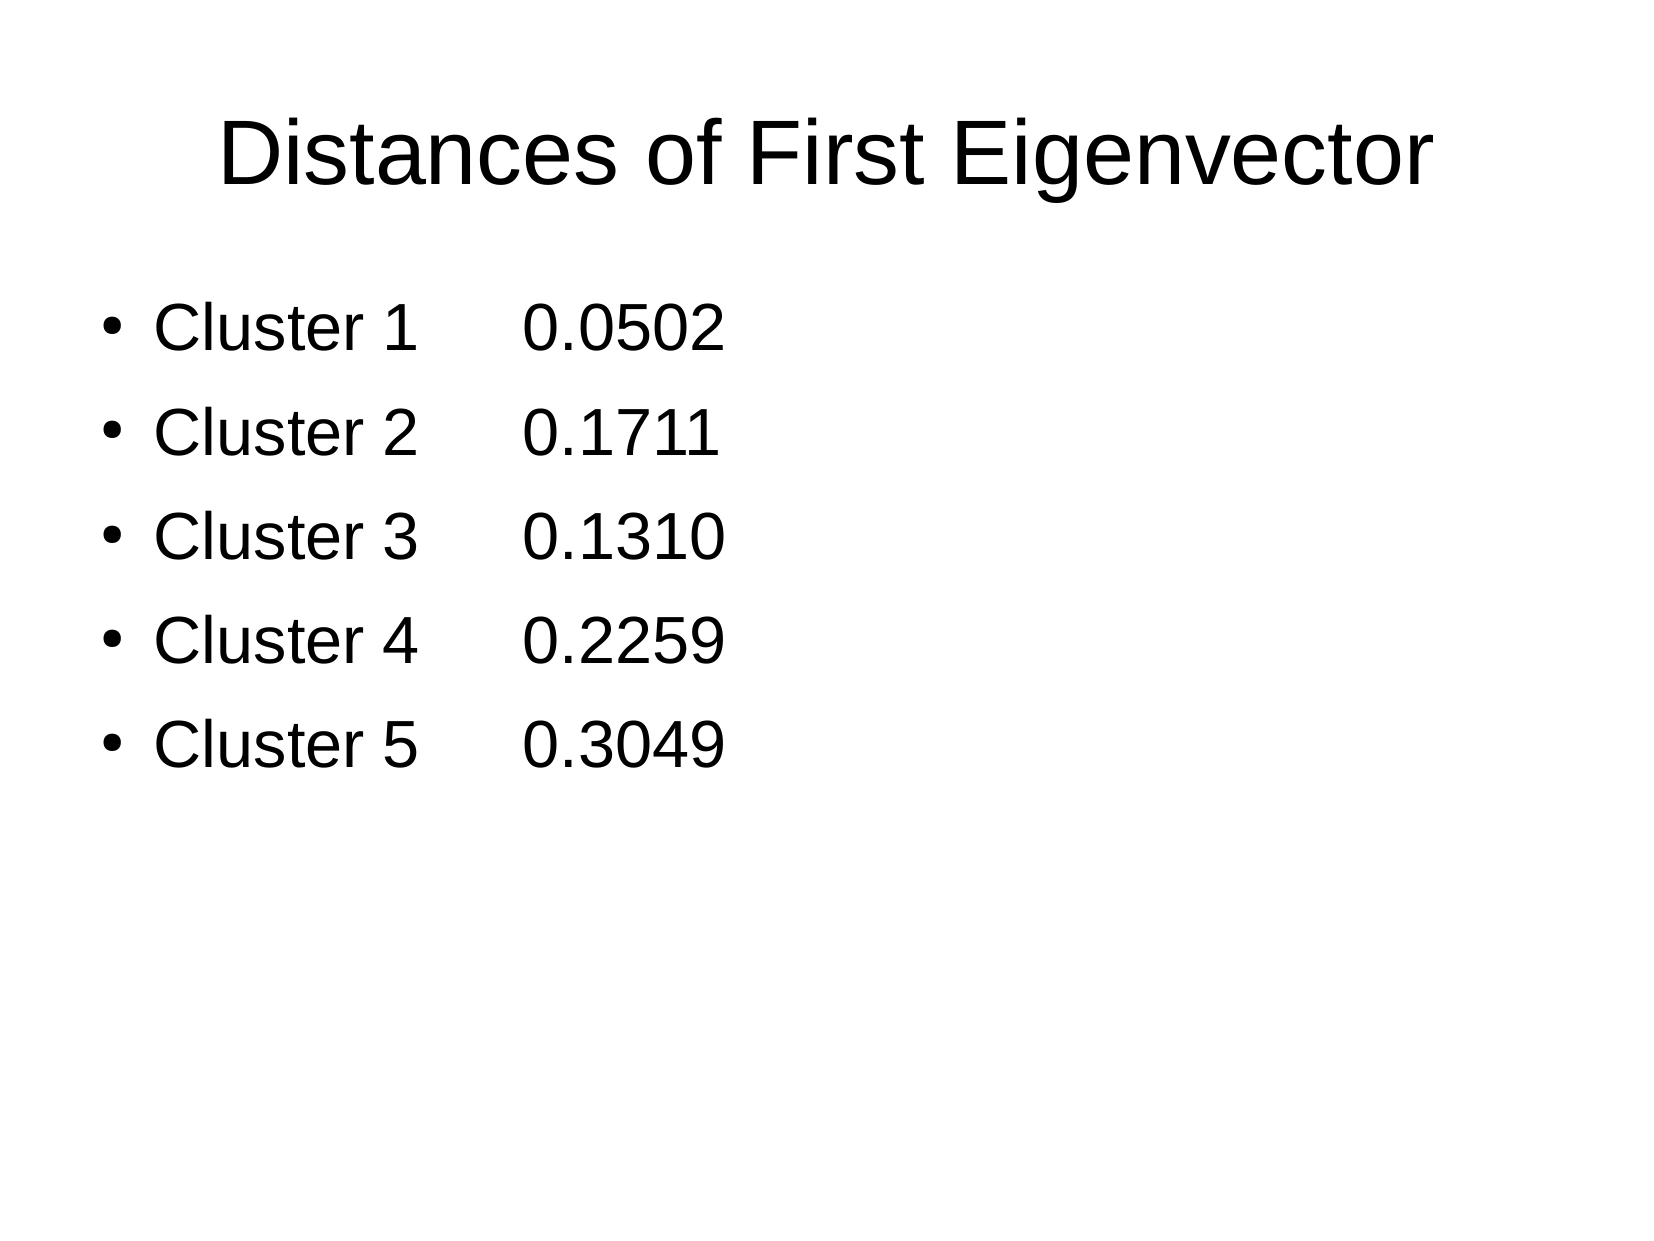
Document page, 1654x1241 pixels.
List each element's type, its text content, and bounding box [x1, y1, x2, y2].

title Distances of First Eigenvector [82, 49, 1571, 257]
list Cluster 1 0.0502 Cluster 2 0.1711 Cluster 3 0.1310 Cluster 4 0.2259 Cluster 5 0.3049 [82, 290, 1571, 1010]
